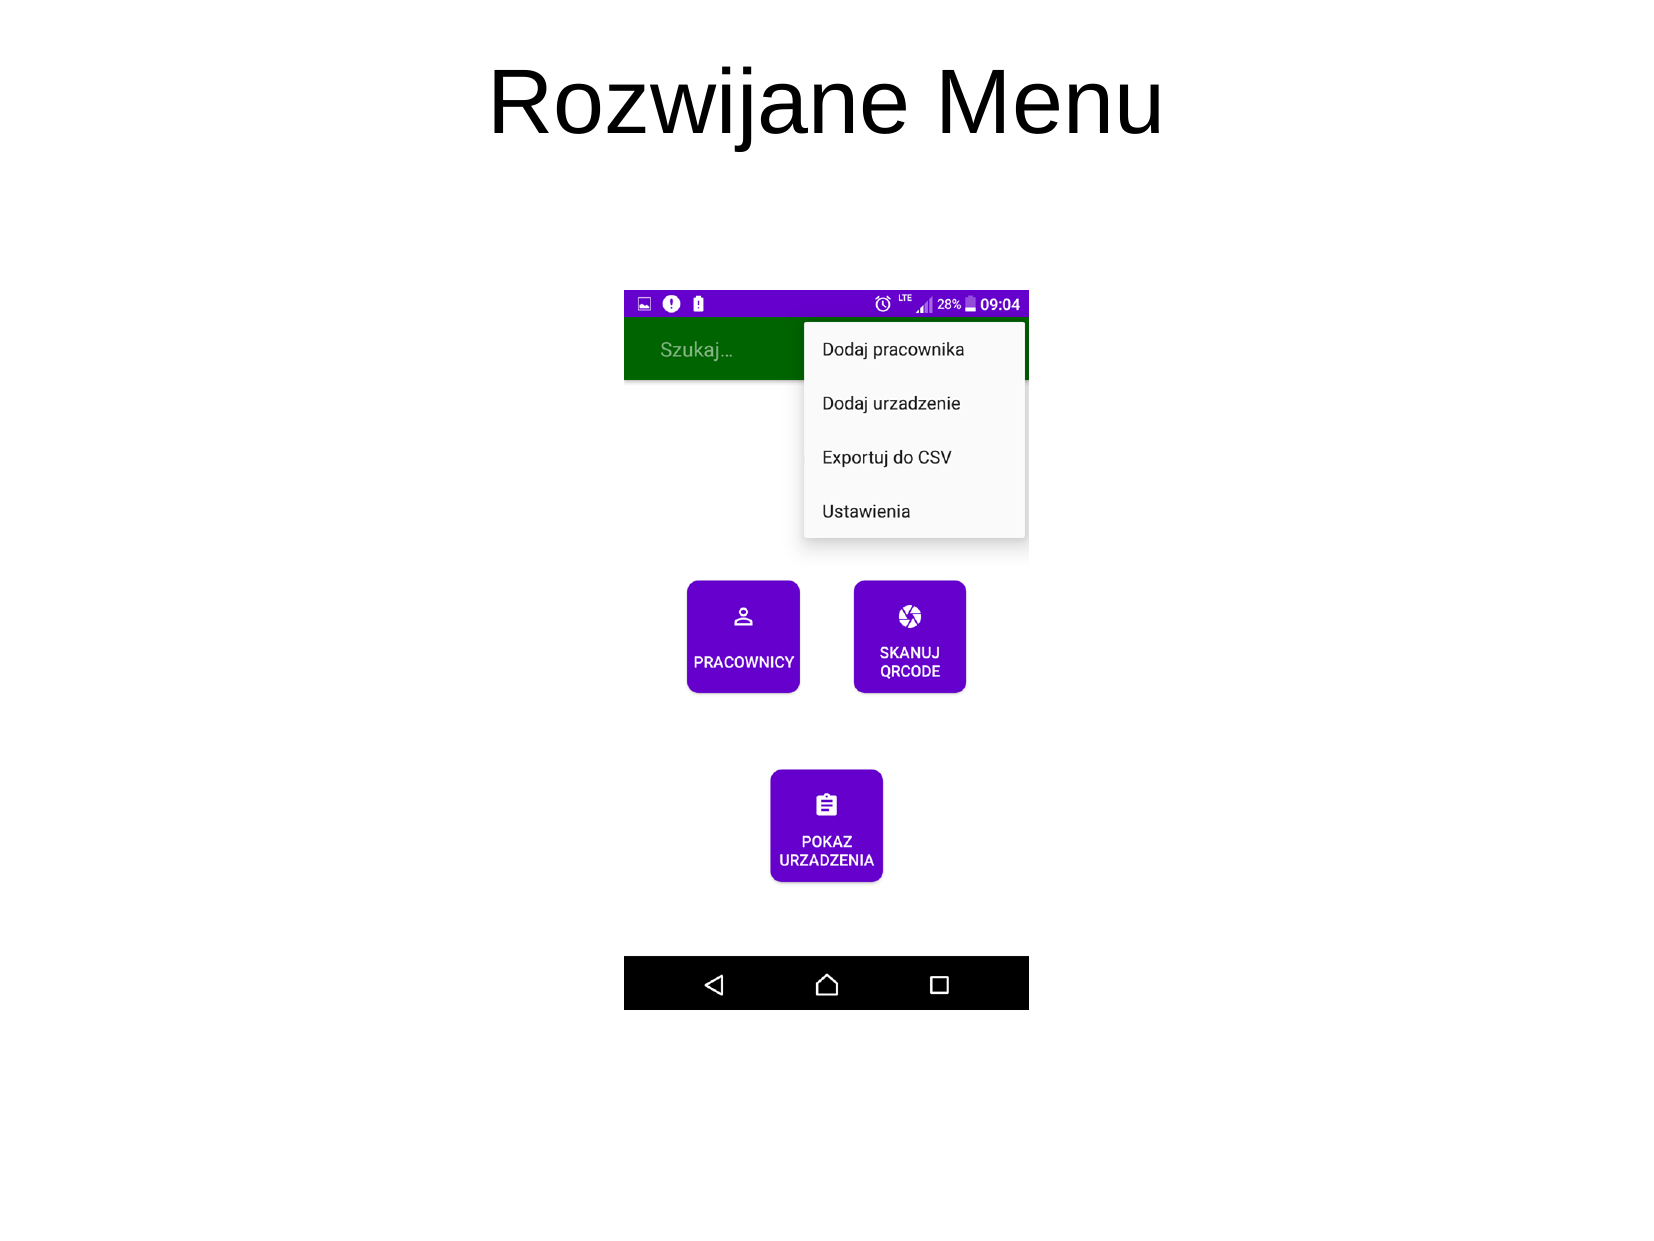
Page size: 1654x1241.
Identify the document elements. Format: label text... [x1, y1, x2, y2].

picture [624, 290, 1029, 1010]
title Rozwijane Menu [82, 49, 1571, 257]
